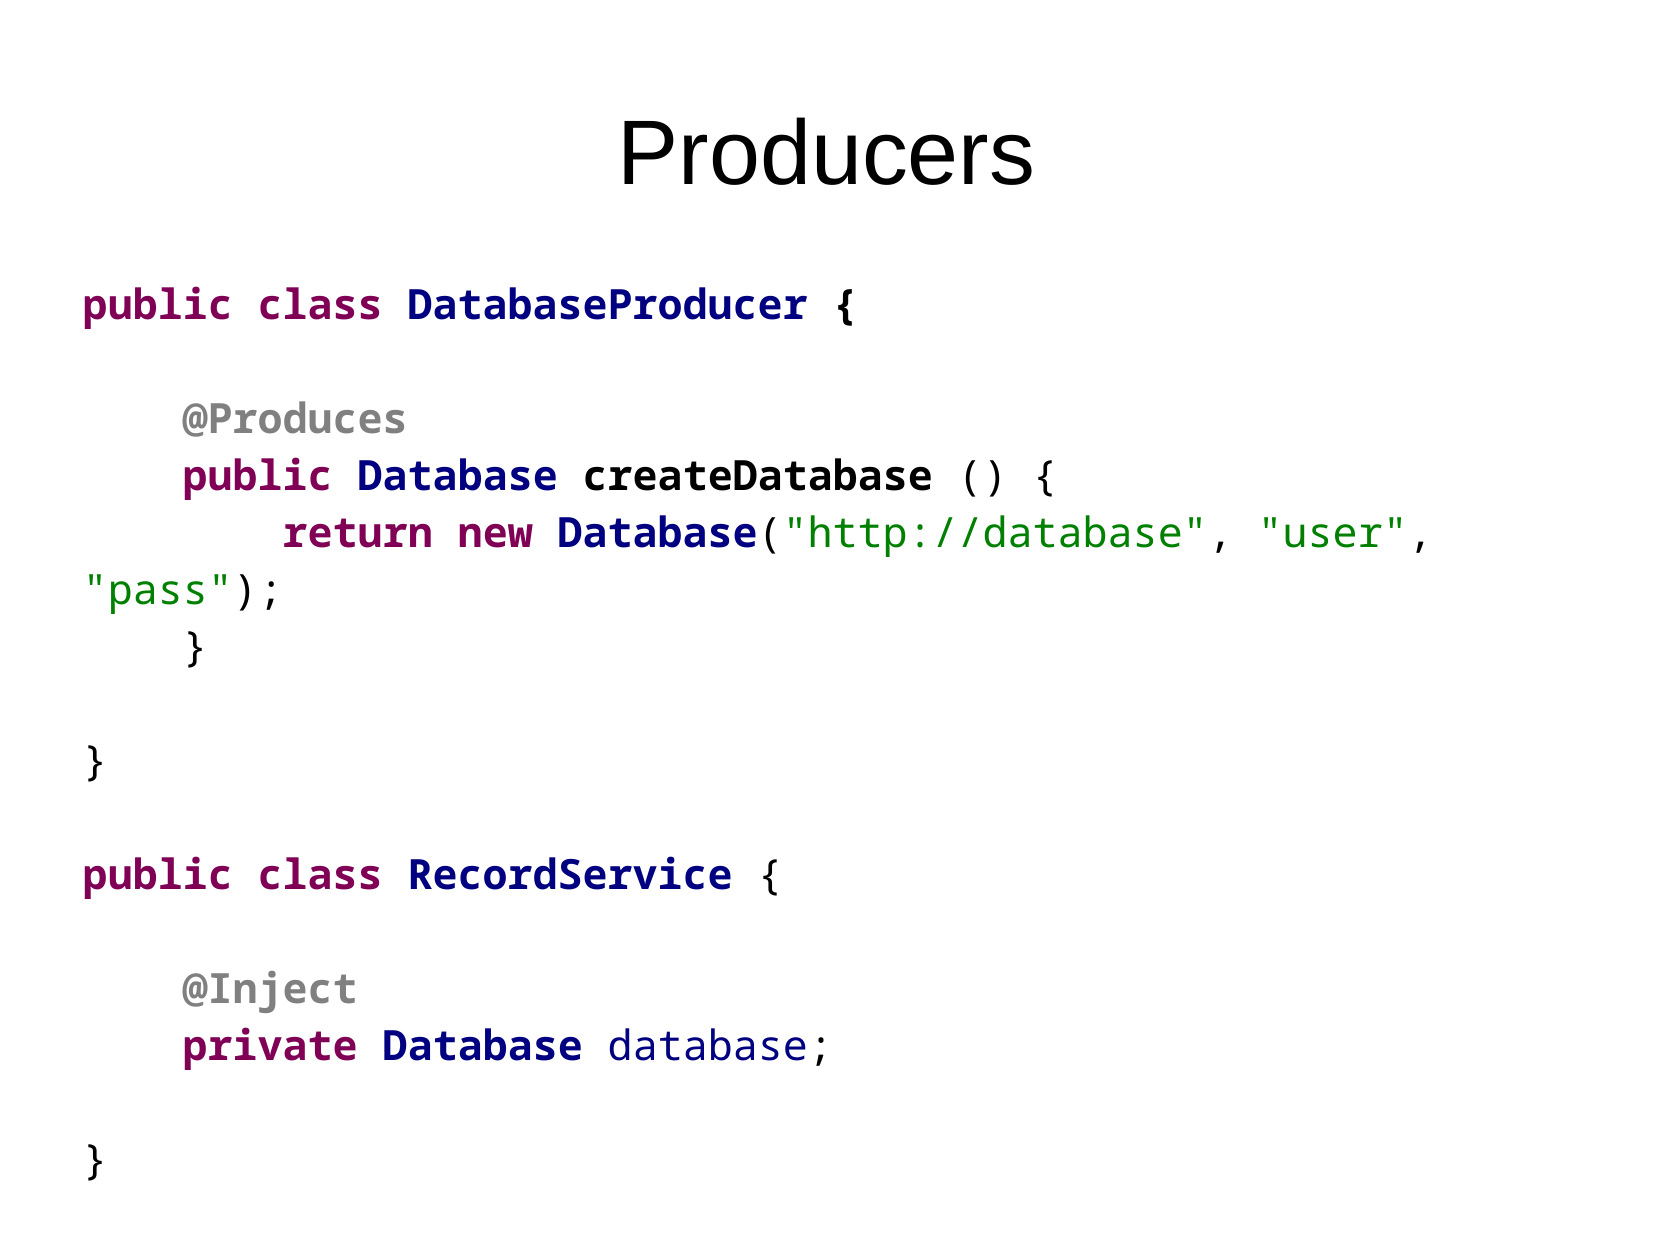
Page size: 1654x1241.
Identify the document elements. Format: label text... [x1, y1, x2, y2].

title Producers [82, 49, 1571, 257]
list public class DatabaseProducer { @Produces public Database createDatabase () { return new Database("http://database", "user", "pass"); } } public class RecordService { @Inject private Database database; } [82, 321, 1571, 1140]
